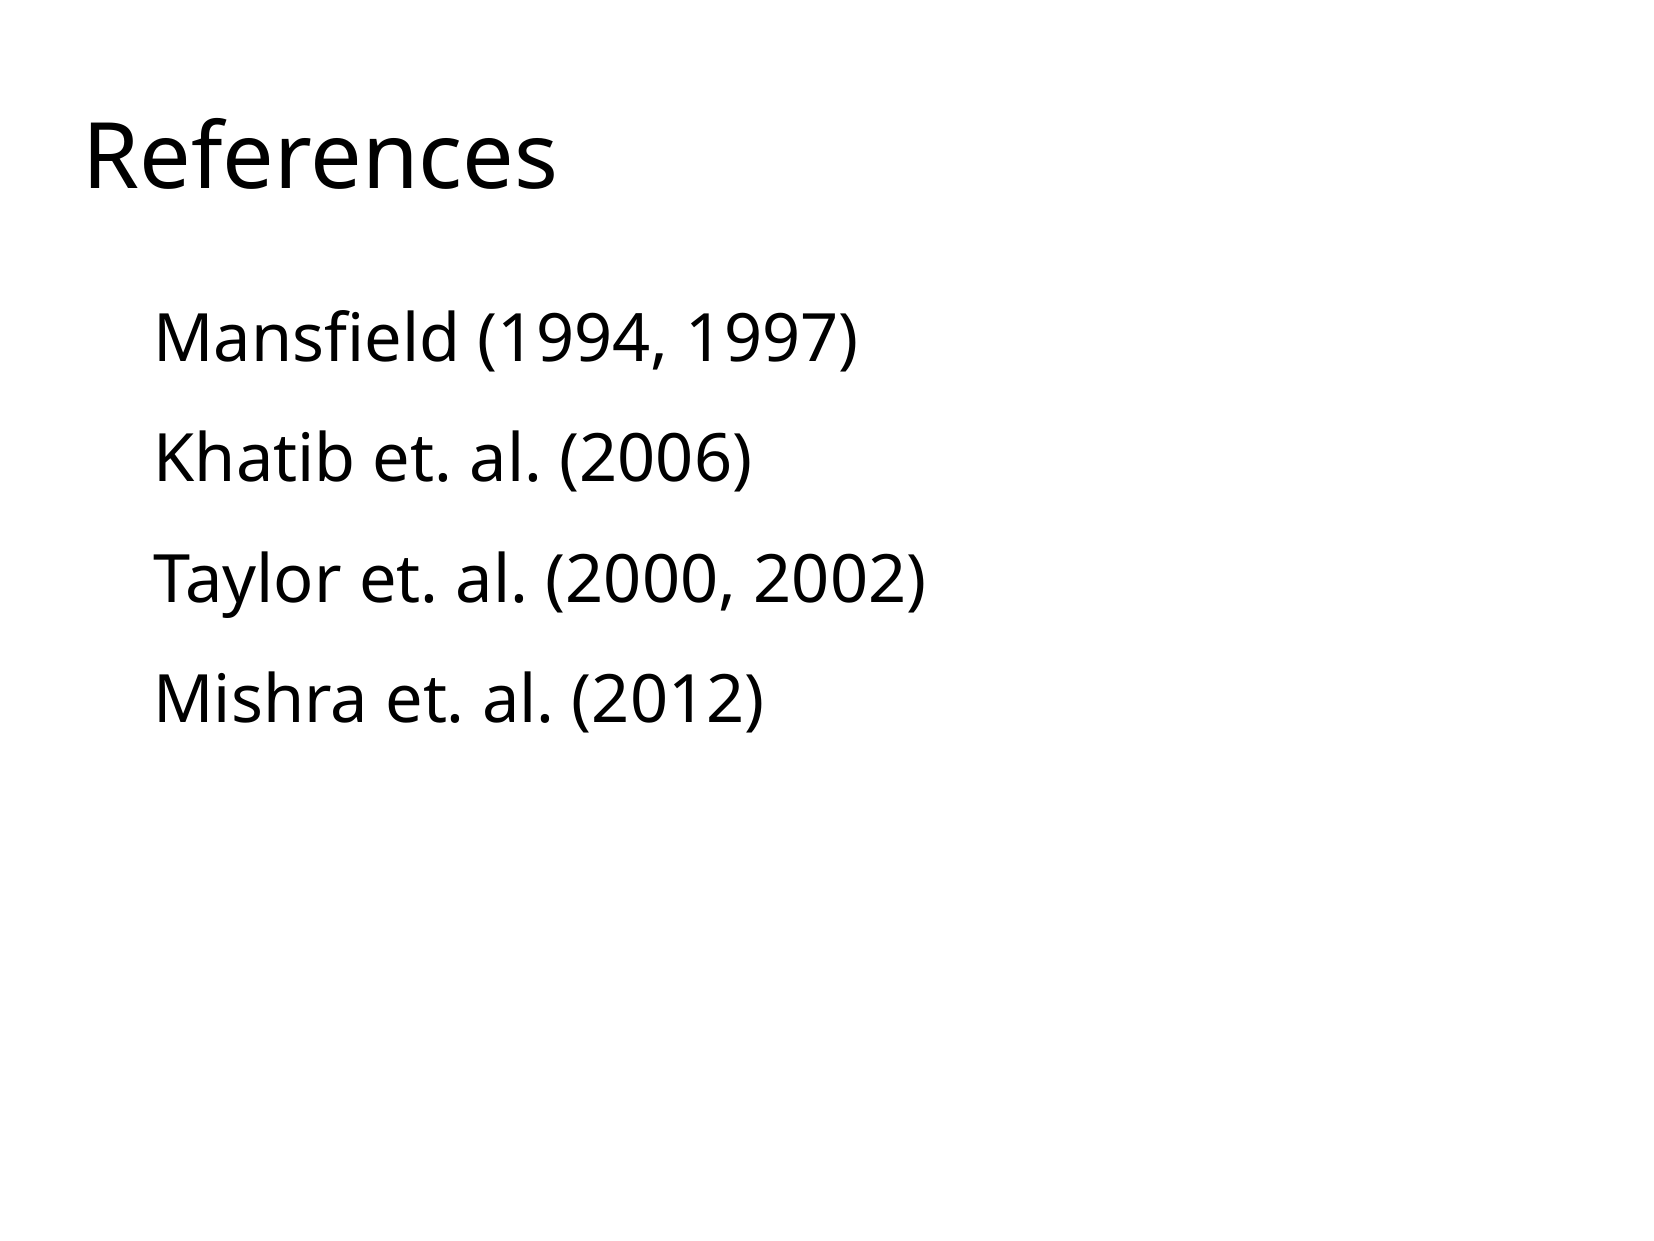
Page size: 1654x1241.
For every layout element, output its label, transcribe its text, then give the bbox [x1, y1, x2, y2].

title References [82, 49, 1571, 257]
list Mansfield (1994, 1997) Khatib et. al. (2006) Taylor et. al. (2000, 2002) Mishra et. al. (2012) [82, 290, 1571, 1010]
